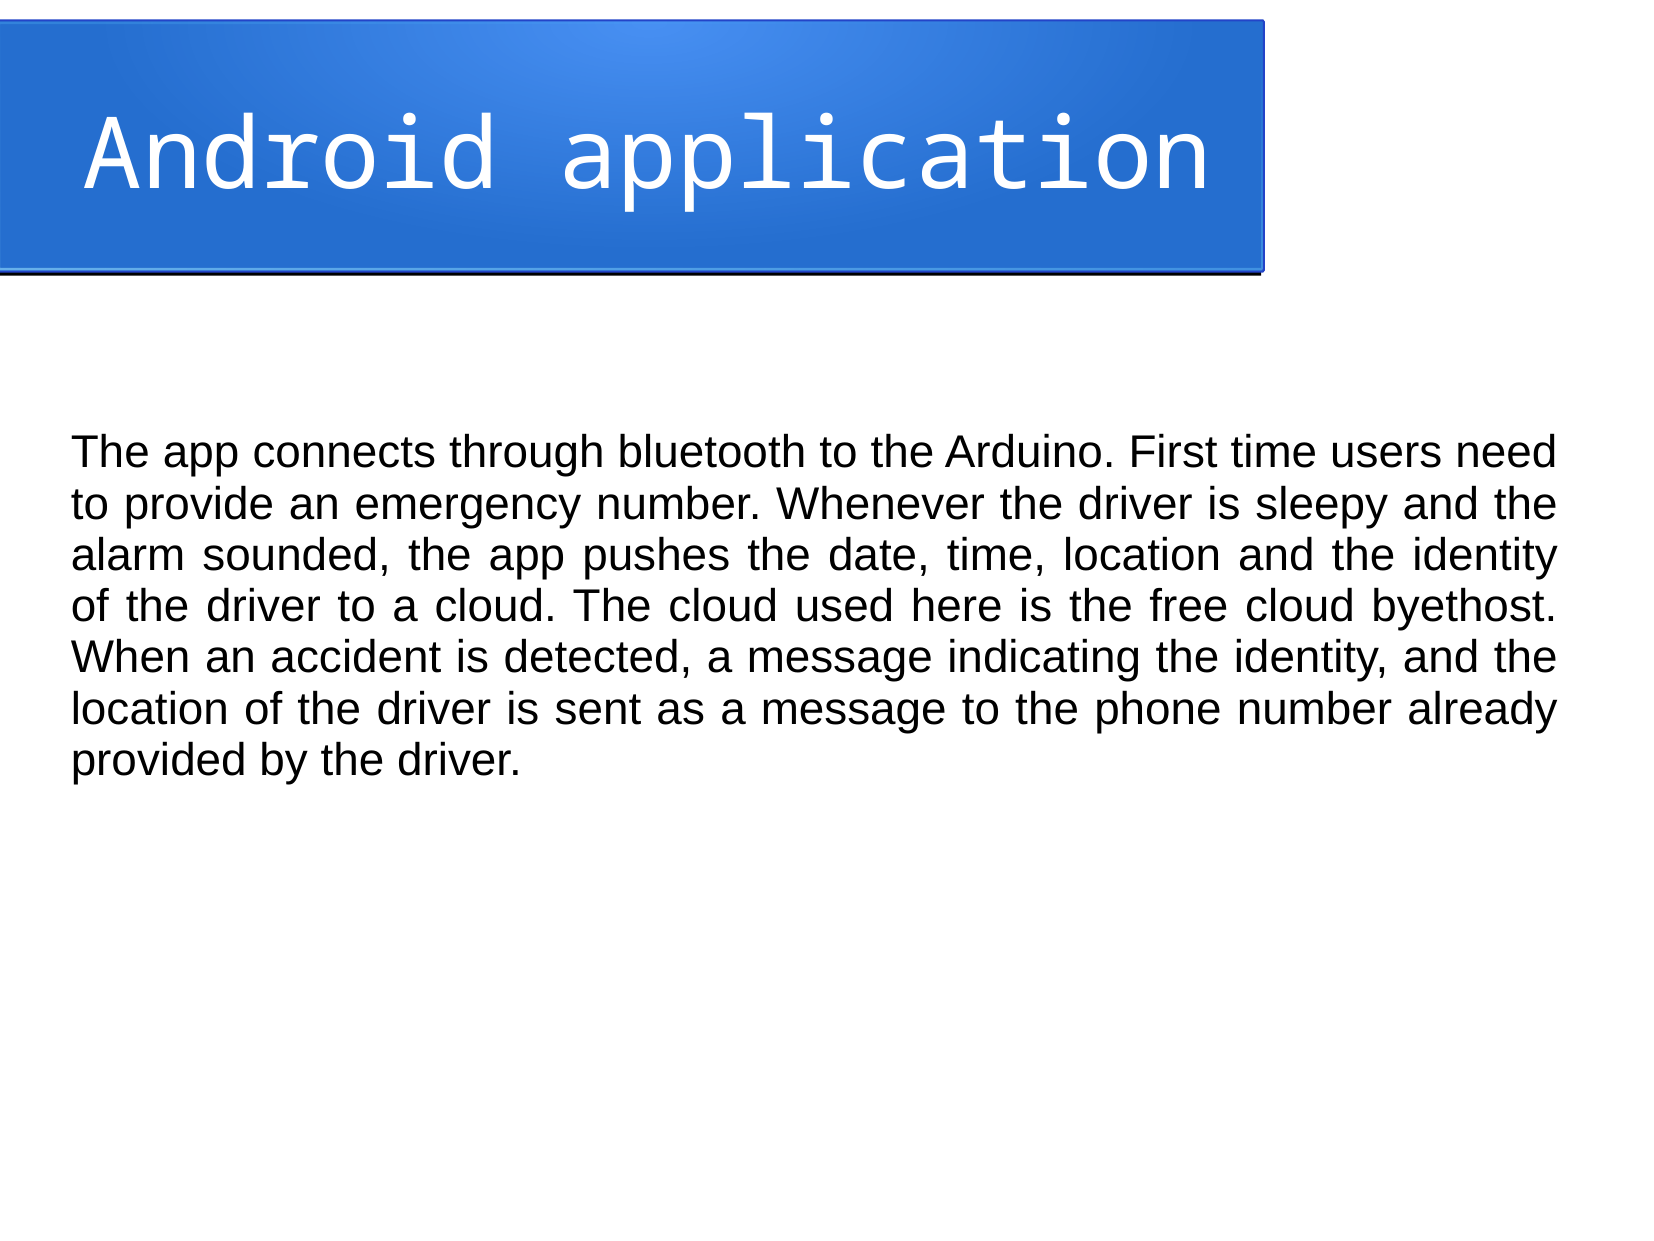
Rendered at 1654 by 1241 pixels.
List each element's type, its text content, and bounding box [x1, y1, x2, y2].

list The app connects through bluetooth to the Arduino. First time users need to provide an emergency number. Whenever the driver is sleepy and the alarm sounded, the app pushes the date, time, location and the identity of the driver to a cloud. The cloud used here is the free cloud byethost. When an accident is detected, a message indicating the identity, and the location of the driver is sent as a message to the phone number already provided by the driver. [70, 426, 1560, 1146]
title Android application [82, 47, 1235, 252]
